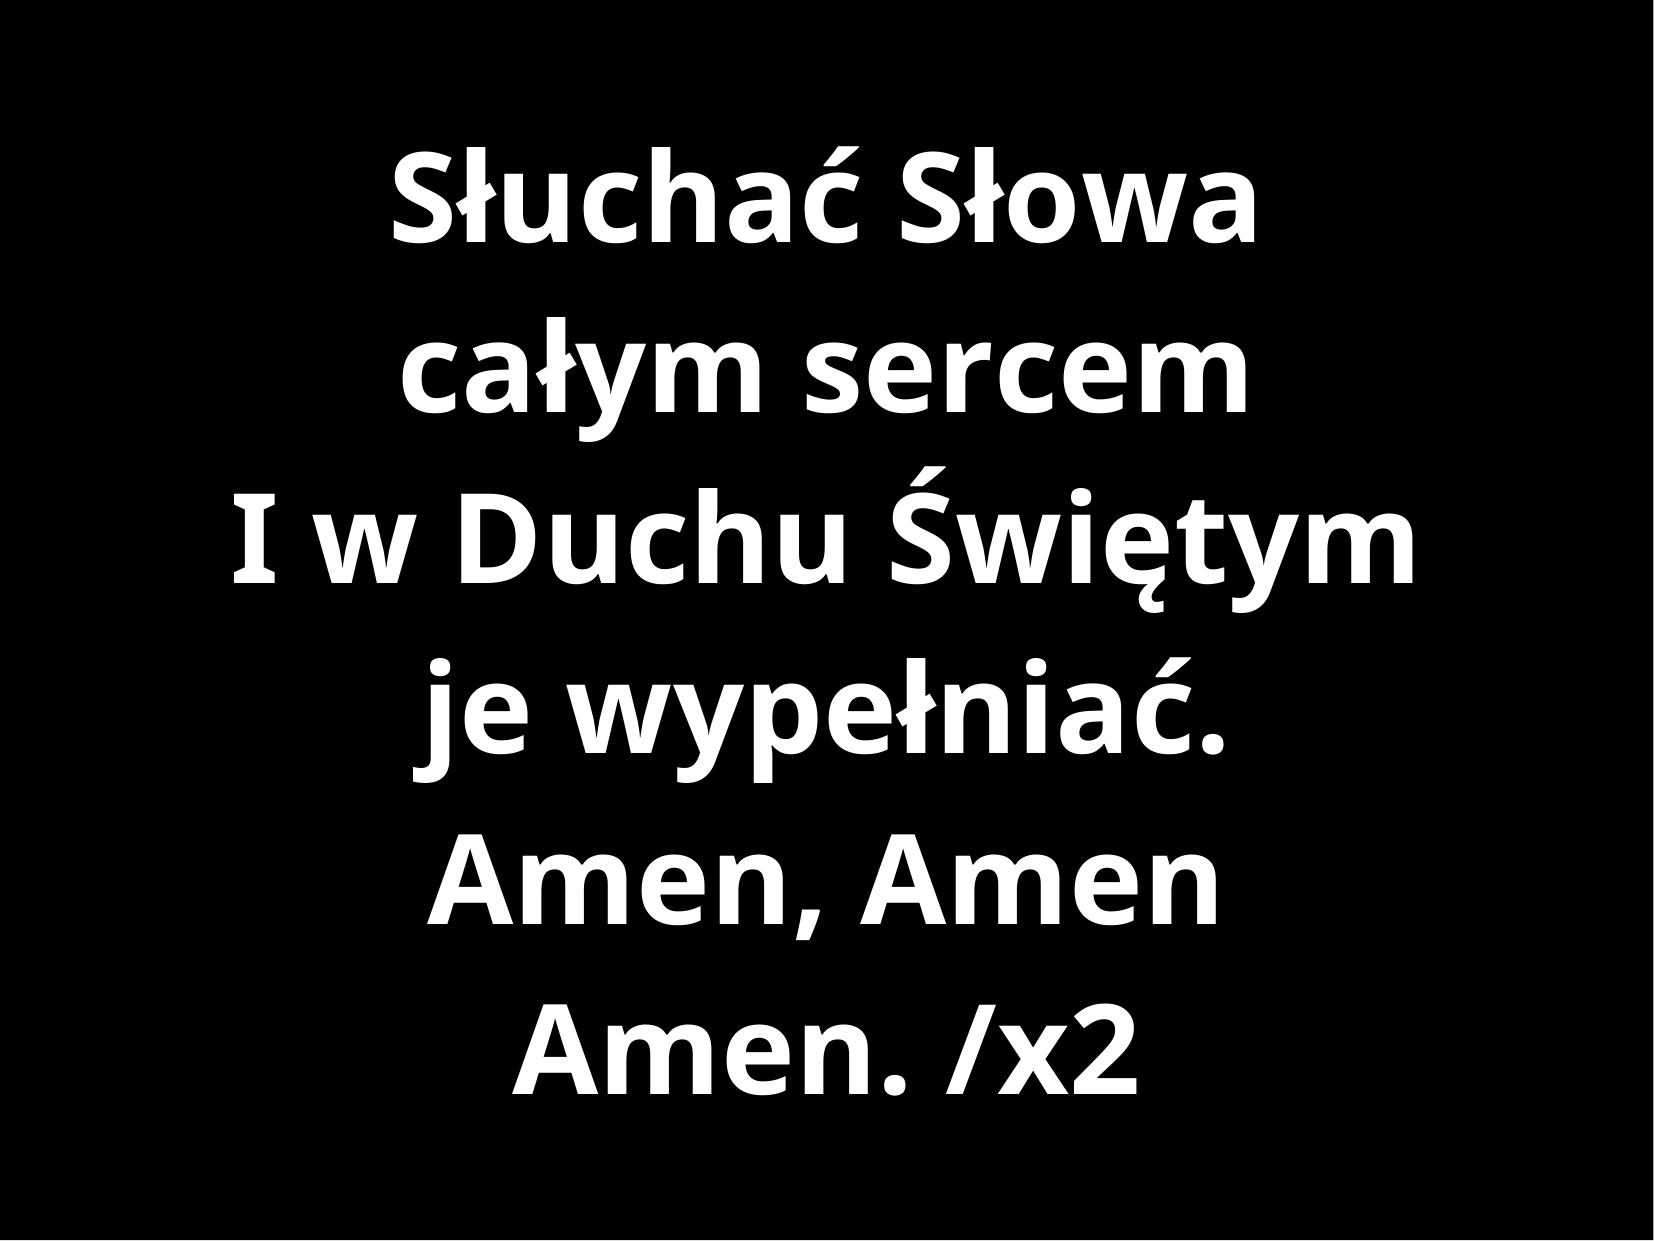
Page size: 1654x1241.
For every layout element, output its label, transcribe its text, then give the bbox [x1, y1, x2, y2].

title Słuchać Słowa całym sercem I w Duchu Świętym je wypełniać. Amen, Amen Amen. /x2 [0, 0, 1654, 1241]
